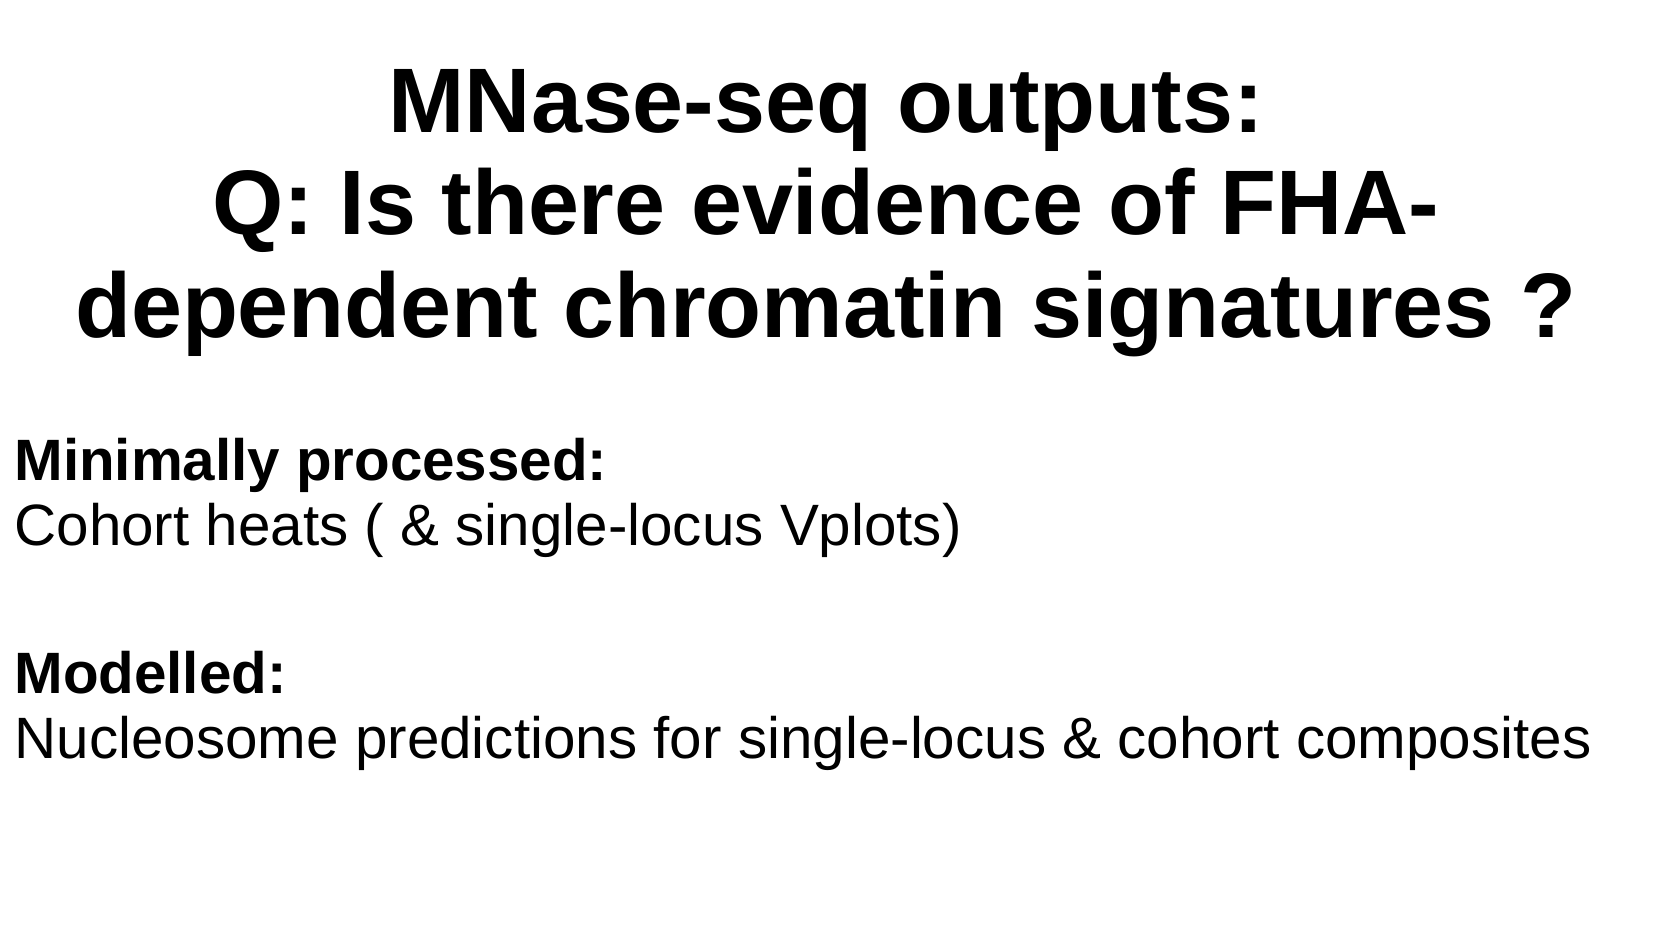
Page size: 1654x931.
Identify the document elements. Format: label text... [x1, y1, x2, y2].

text_box Minimally processed: Cohort heats ( & single-locus Vplots) Modelled: Nucleosome predictions for single-locus & cohort composites [0, 419, 1651, 844]
title MNase-seq outputs: Q: Is there evidence of FHA-dependent chromatin signatures ? [0, 0, 1654, 409]
